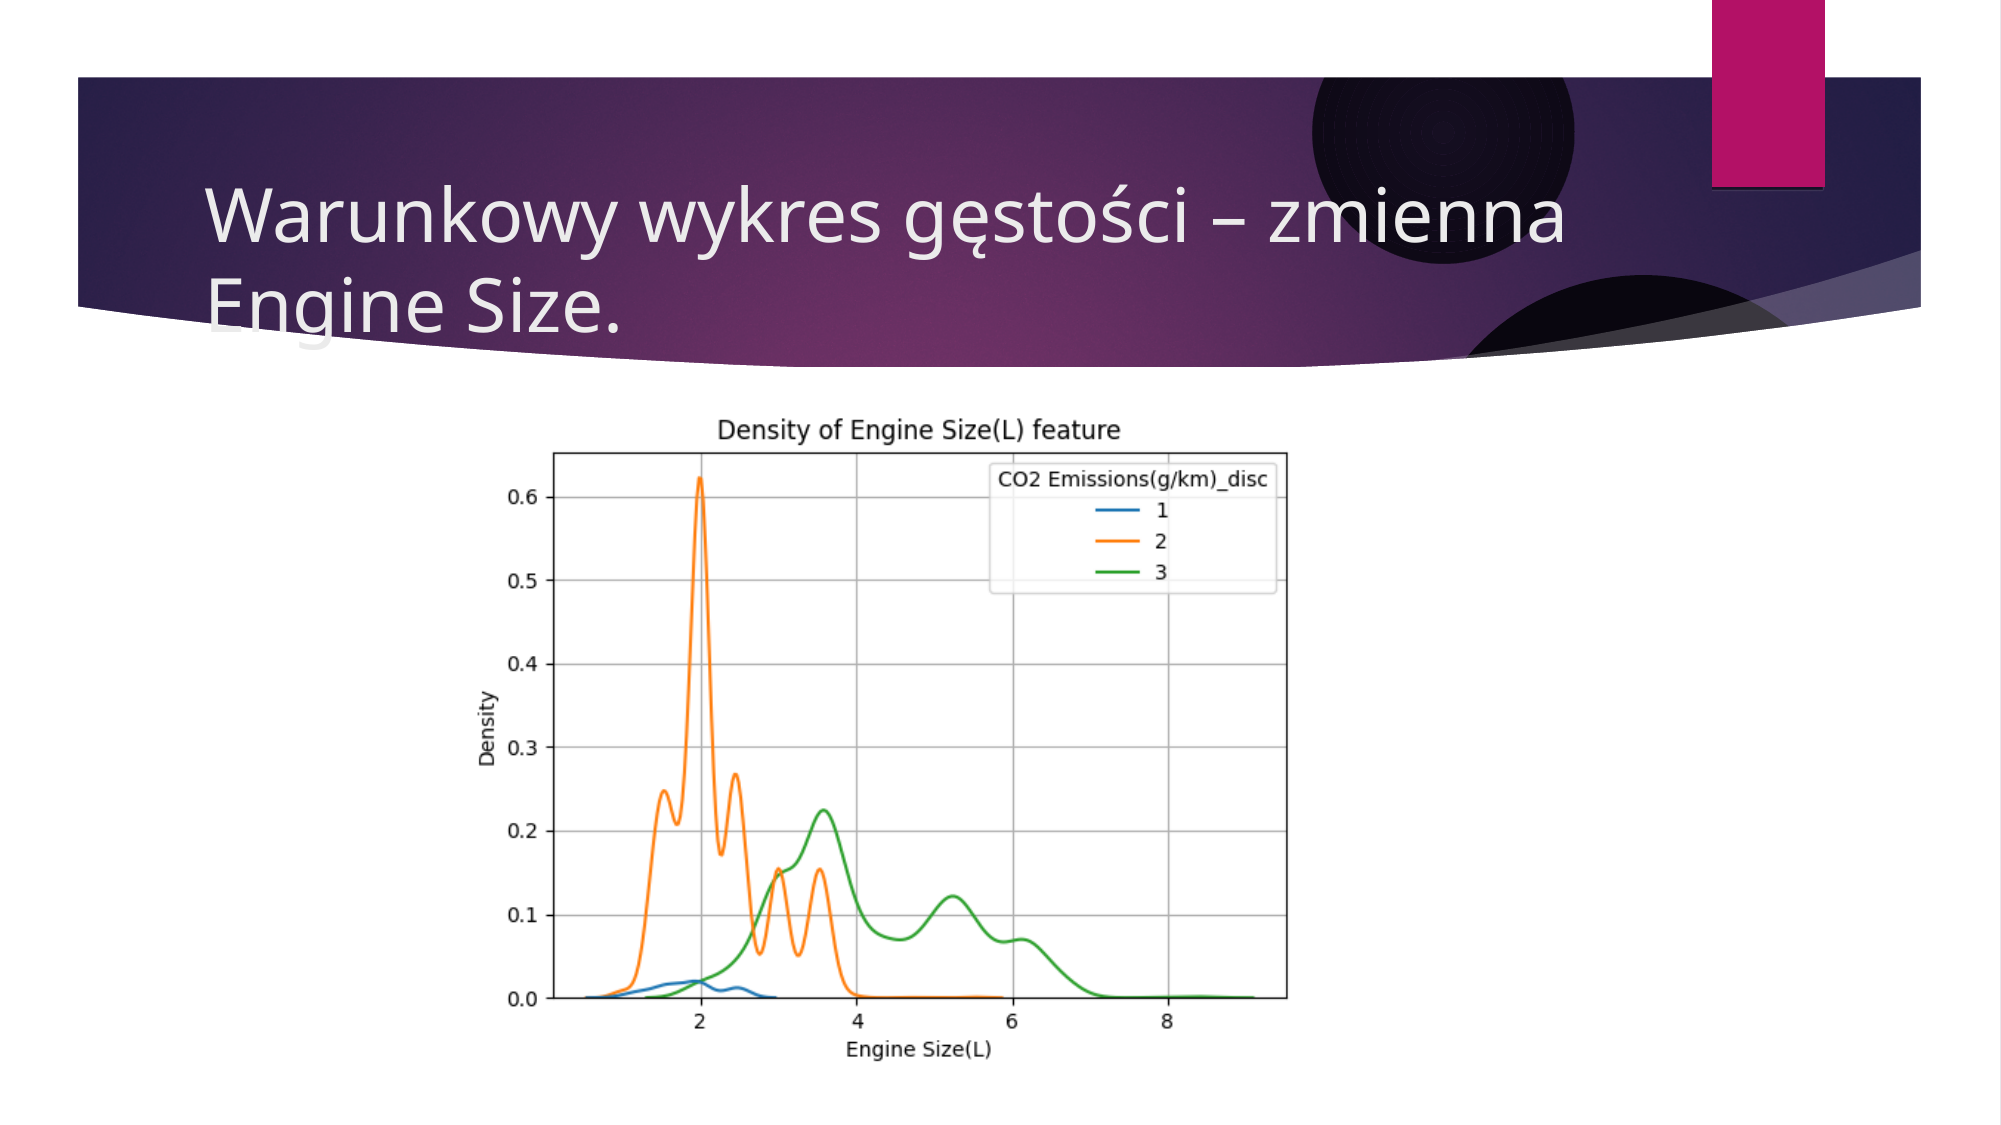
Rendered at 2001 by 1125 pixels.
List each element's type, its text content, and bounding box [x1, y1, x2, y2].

title Warunkowy wykres gęstości – zmienna Engine Size. [189, 159, 1627, 276]
picture [435, 367, 1381, 1077]
